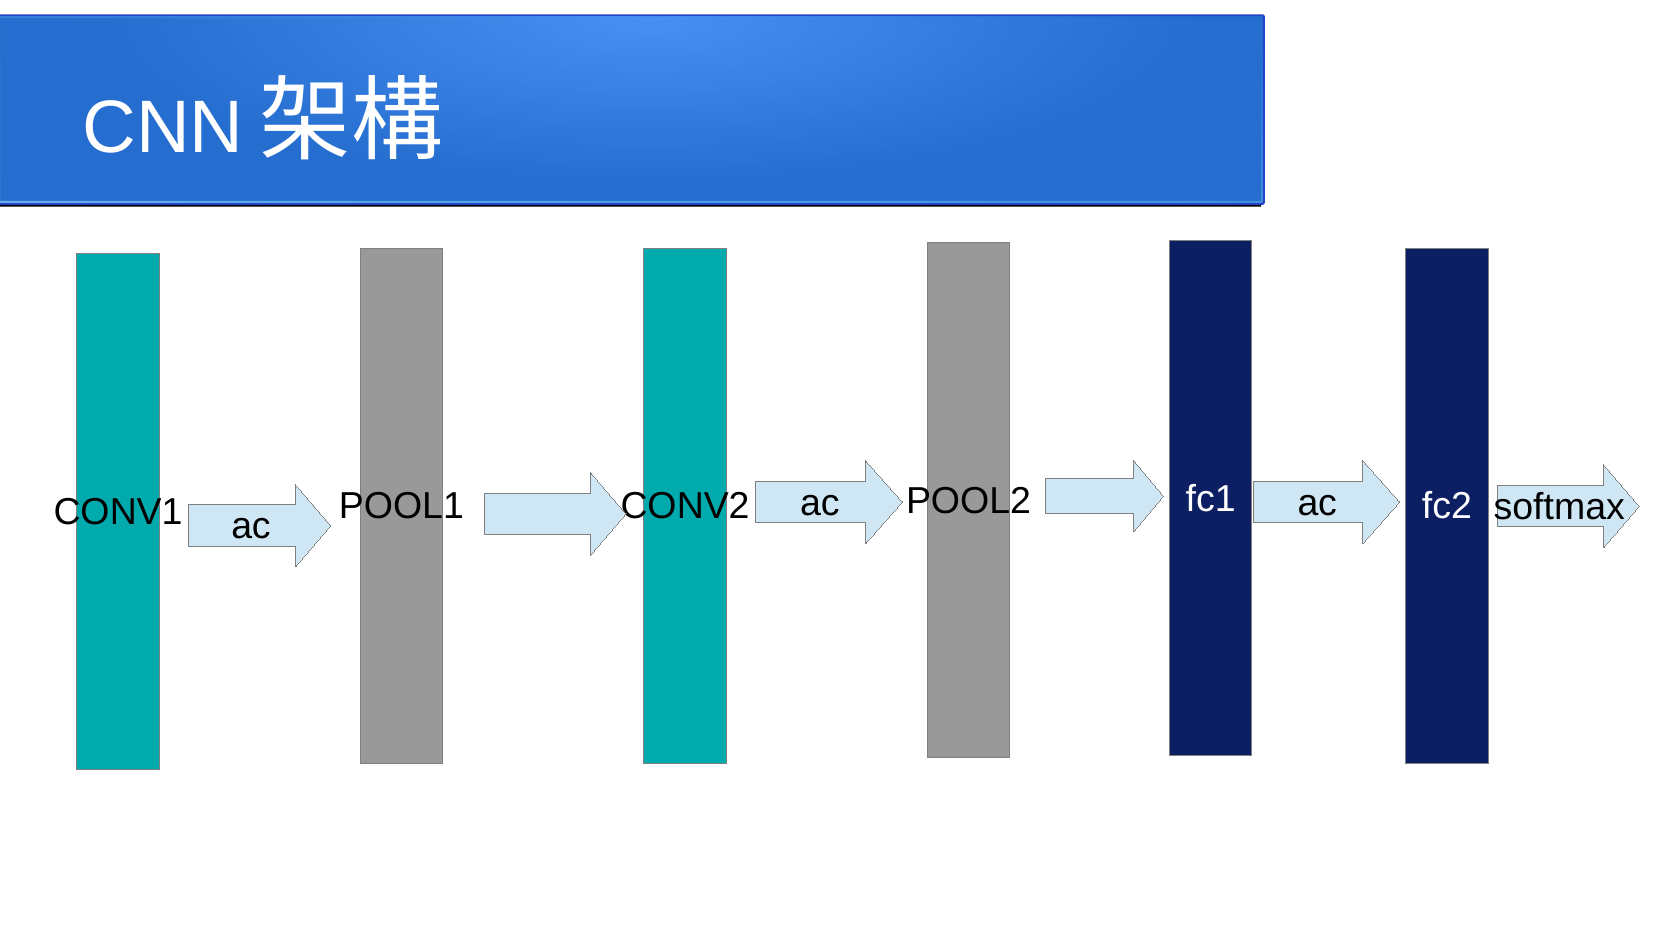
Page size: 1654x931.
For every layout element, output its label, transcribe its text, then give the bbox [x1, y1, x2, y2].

text_box CONV2 [643, 248, 727, 764]
title CNN架構 [82, 35, 1235, 189]
text_box ac [1253, 460, 1400, 544]
text_box fc2 [1405, 248, 1489, 764]
text_box ac [188, 484, 331, 567]
text_box [1045, 460, 1164, 532]
text_box softmax [1497, 464, 1640, 548]
text_box POOL1 [360, 248, 443, 764]
text_box CONV1 [76, 253, 160, 770]
text_box fc1 [1169, 240, 1252, 756]
text_box ac [755, 460, 903, 544]
text_box [484, 472, 627, 556]
text_box POOL2 [927, 242, 1010, 758]
